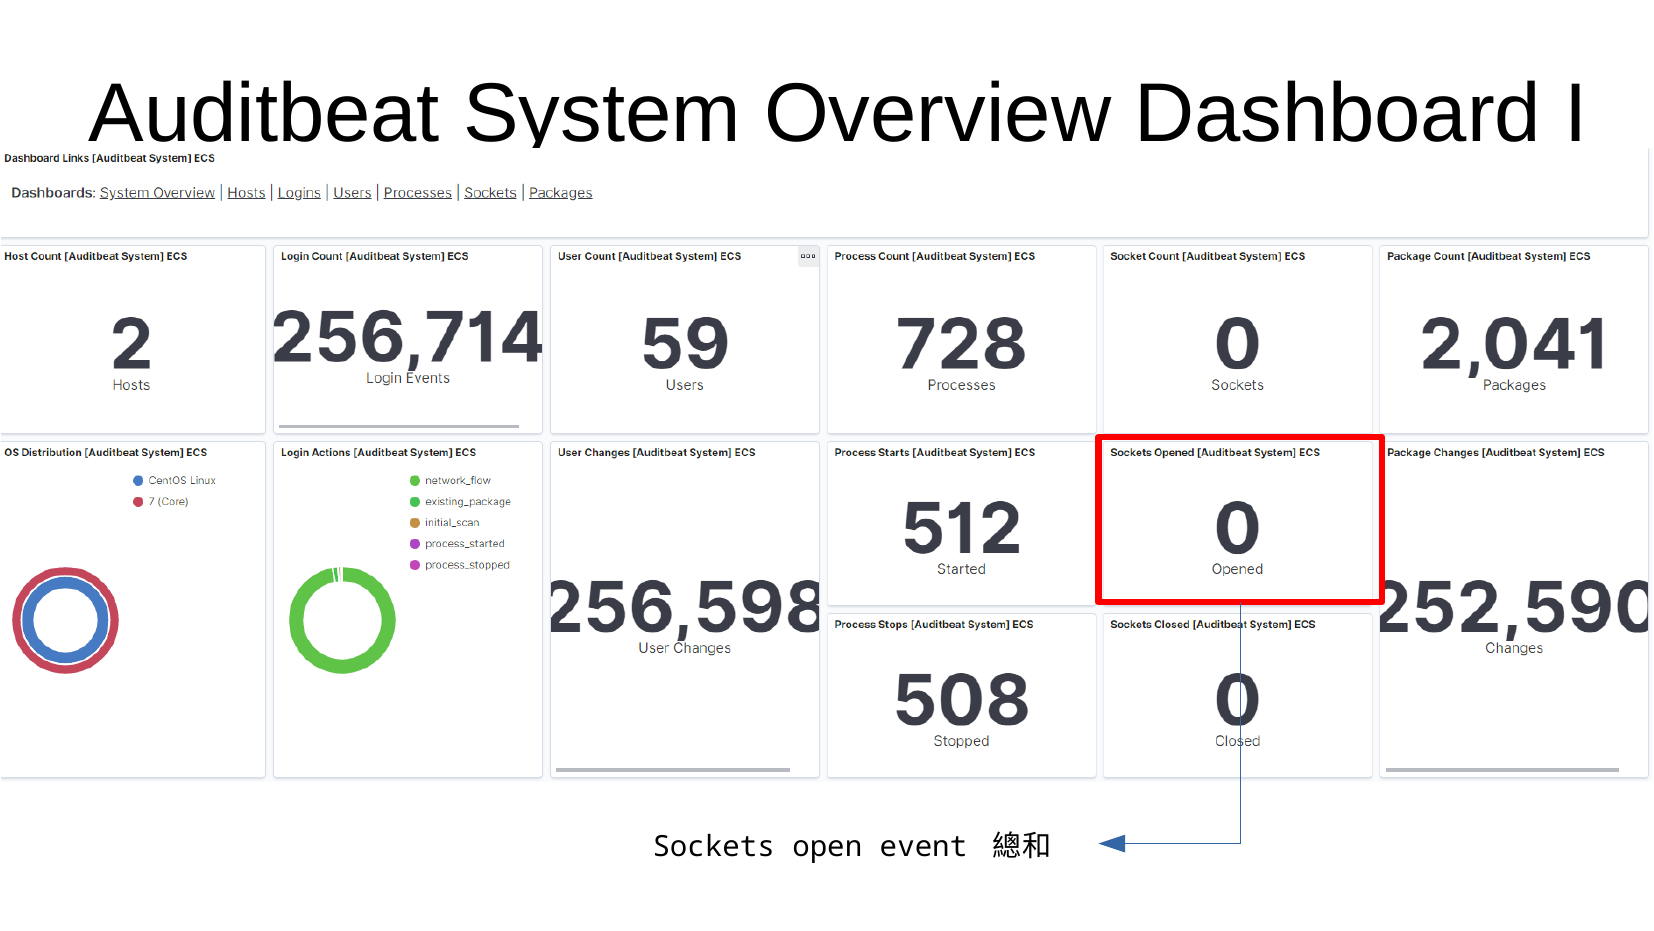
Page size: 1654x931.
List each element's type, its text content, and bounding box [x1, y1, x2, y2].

text_box Sockets open event 總和 [637, 814, 1099, 865]
picture [1, 148, 1654, 782]
picture [1102, 440, 1379, 599]
text_box Auditbeat System Overview Dashboard I [70, 59, 1607, 148]
